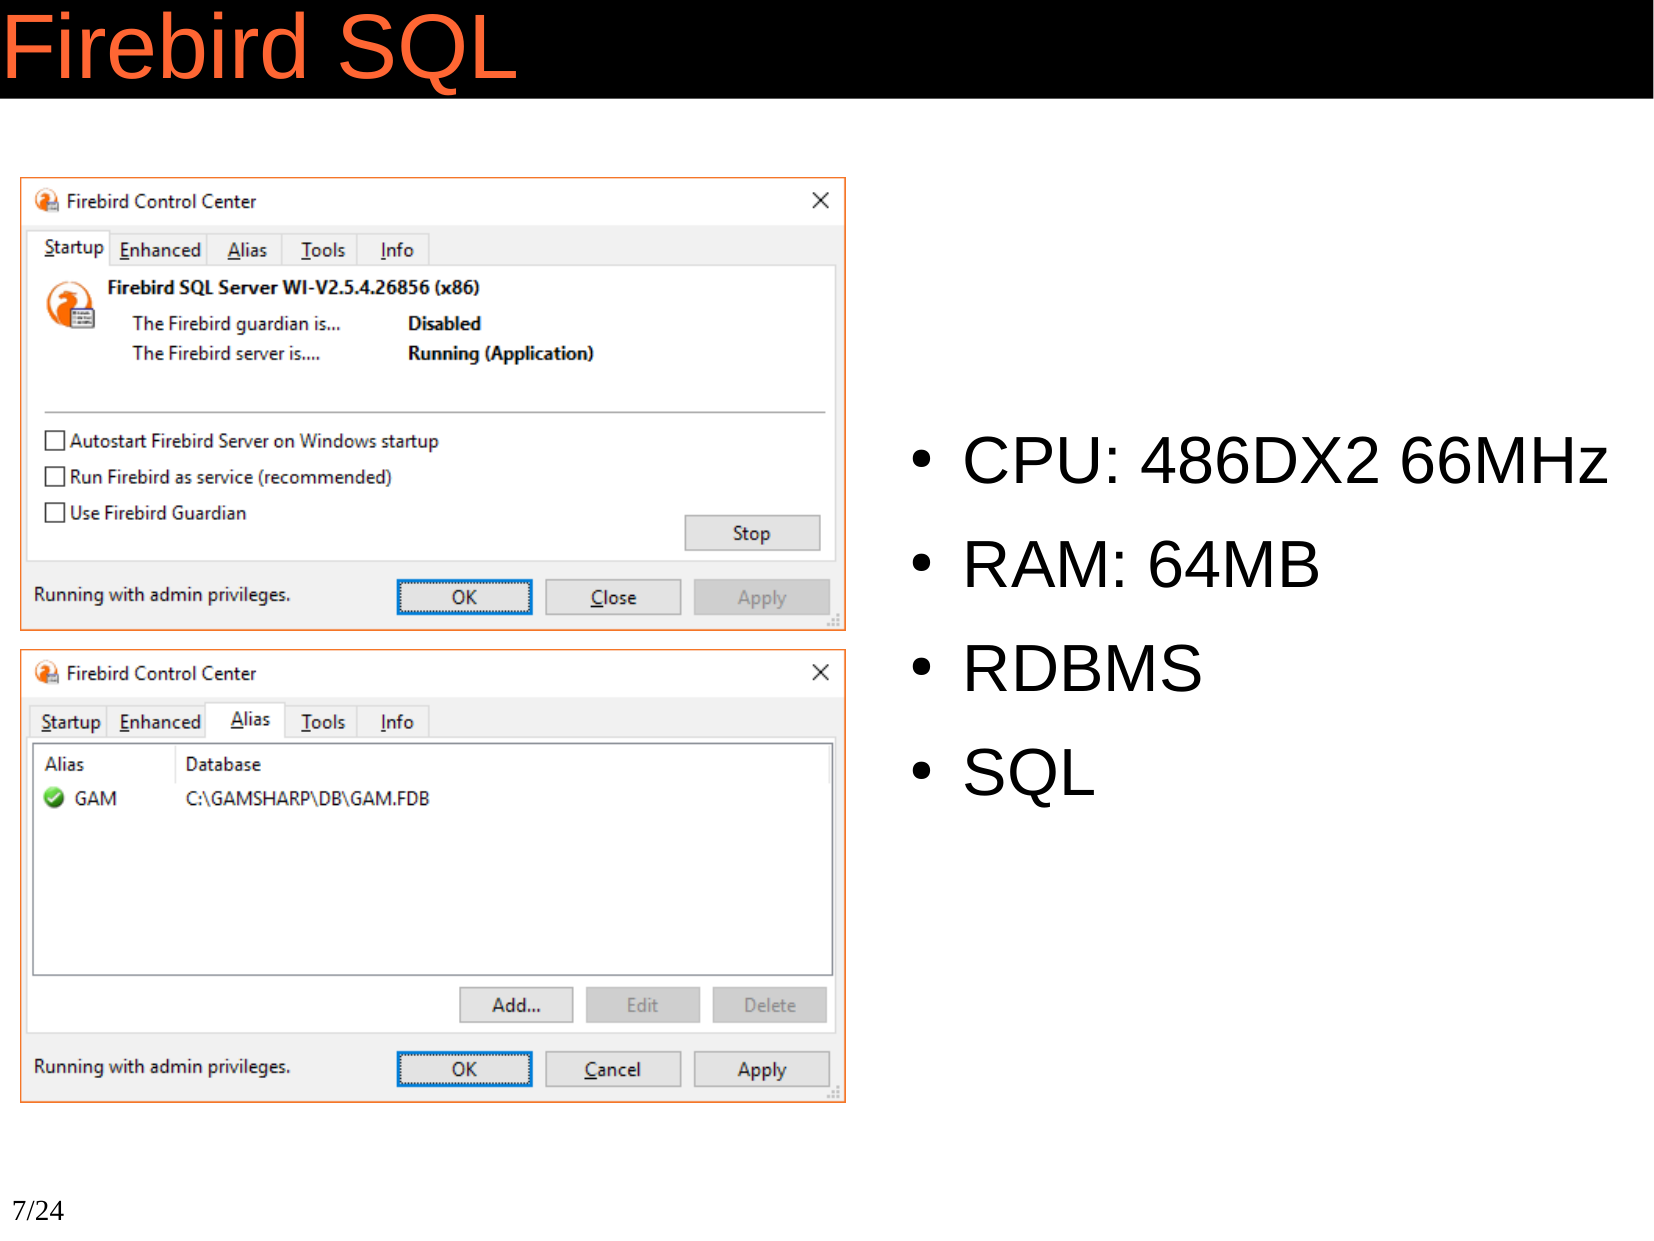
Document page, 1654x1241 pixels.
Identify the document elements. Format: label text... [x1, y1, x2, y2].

list CPU: 486DX2 66MHz RAM: 64MB RDBMS SQL [891, 422, 1619, 818]
picture [20, 649, 846, 1103]
title Firebird SQL [0, 0, 1654, 99]
picture [20, 177, 846, 631]
